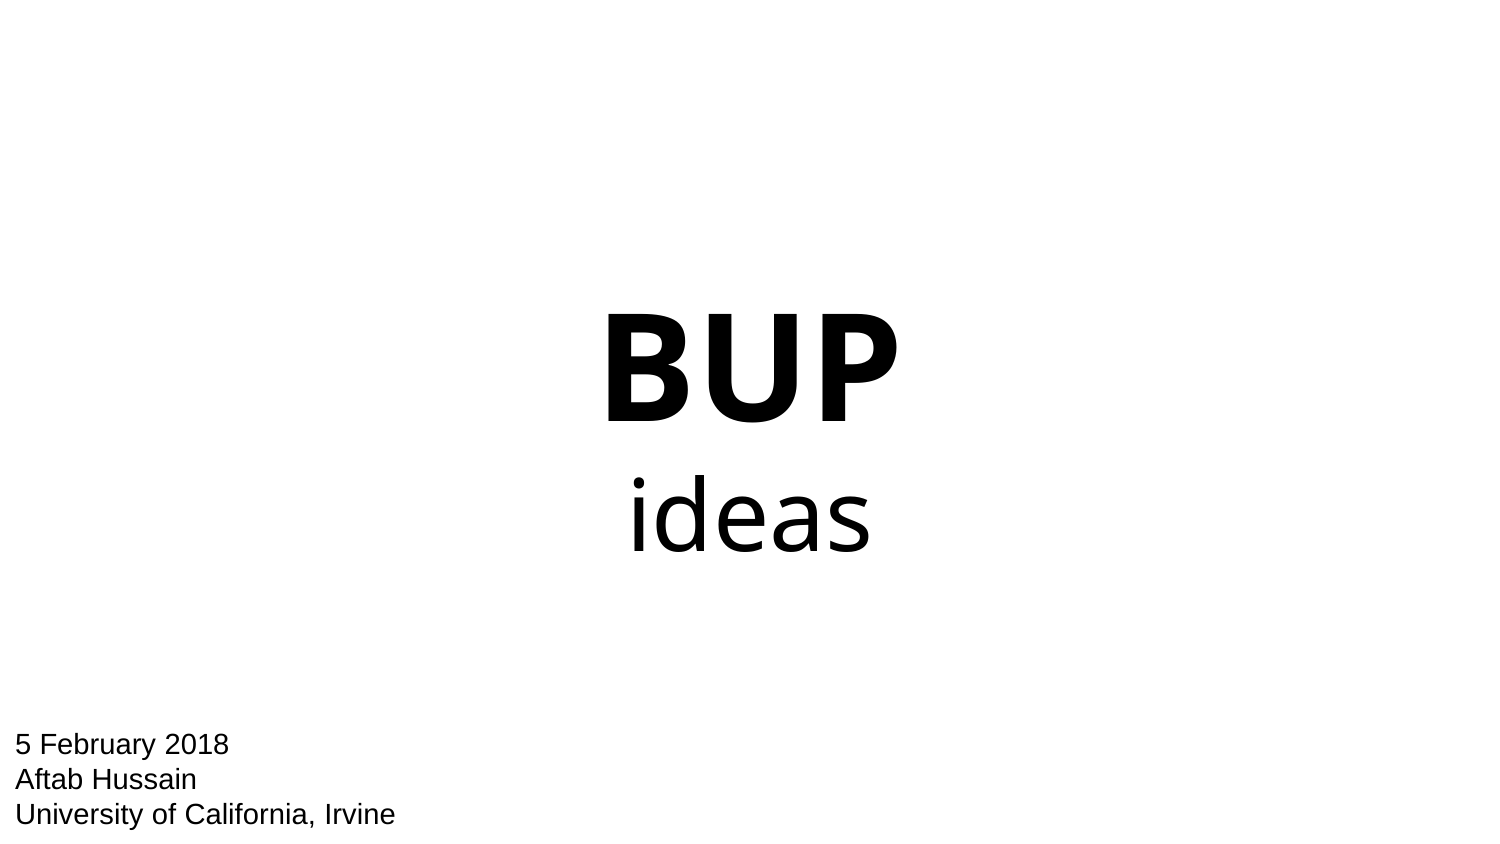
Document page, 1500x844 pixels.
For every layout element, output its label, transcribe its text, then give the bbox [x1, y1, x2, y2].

text_box 5 February 2018 Aftab Hussain University of California, Irvine [0, 710, 1500, 844]
text_box BUP ideas [0, 0, 1500, 710]
